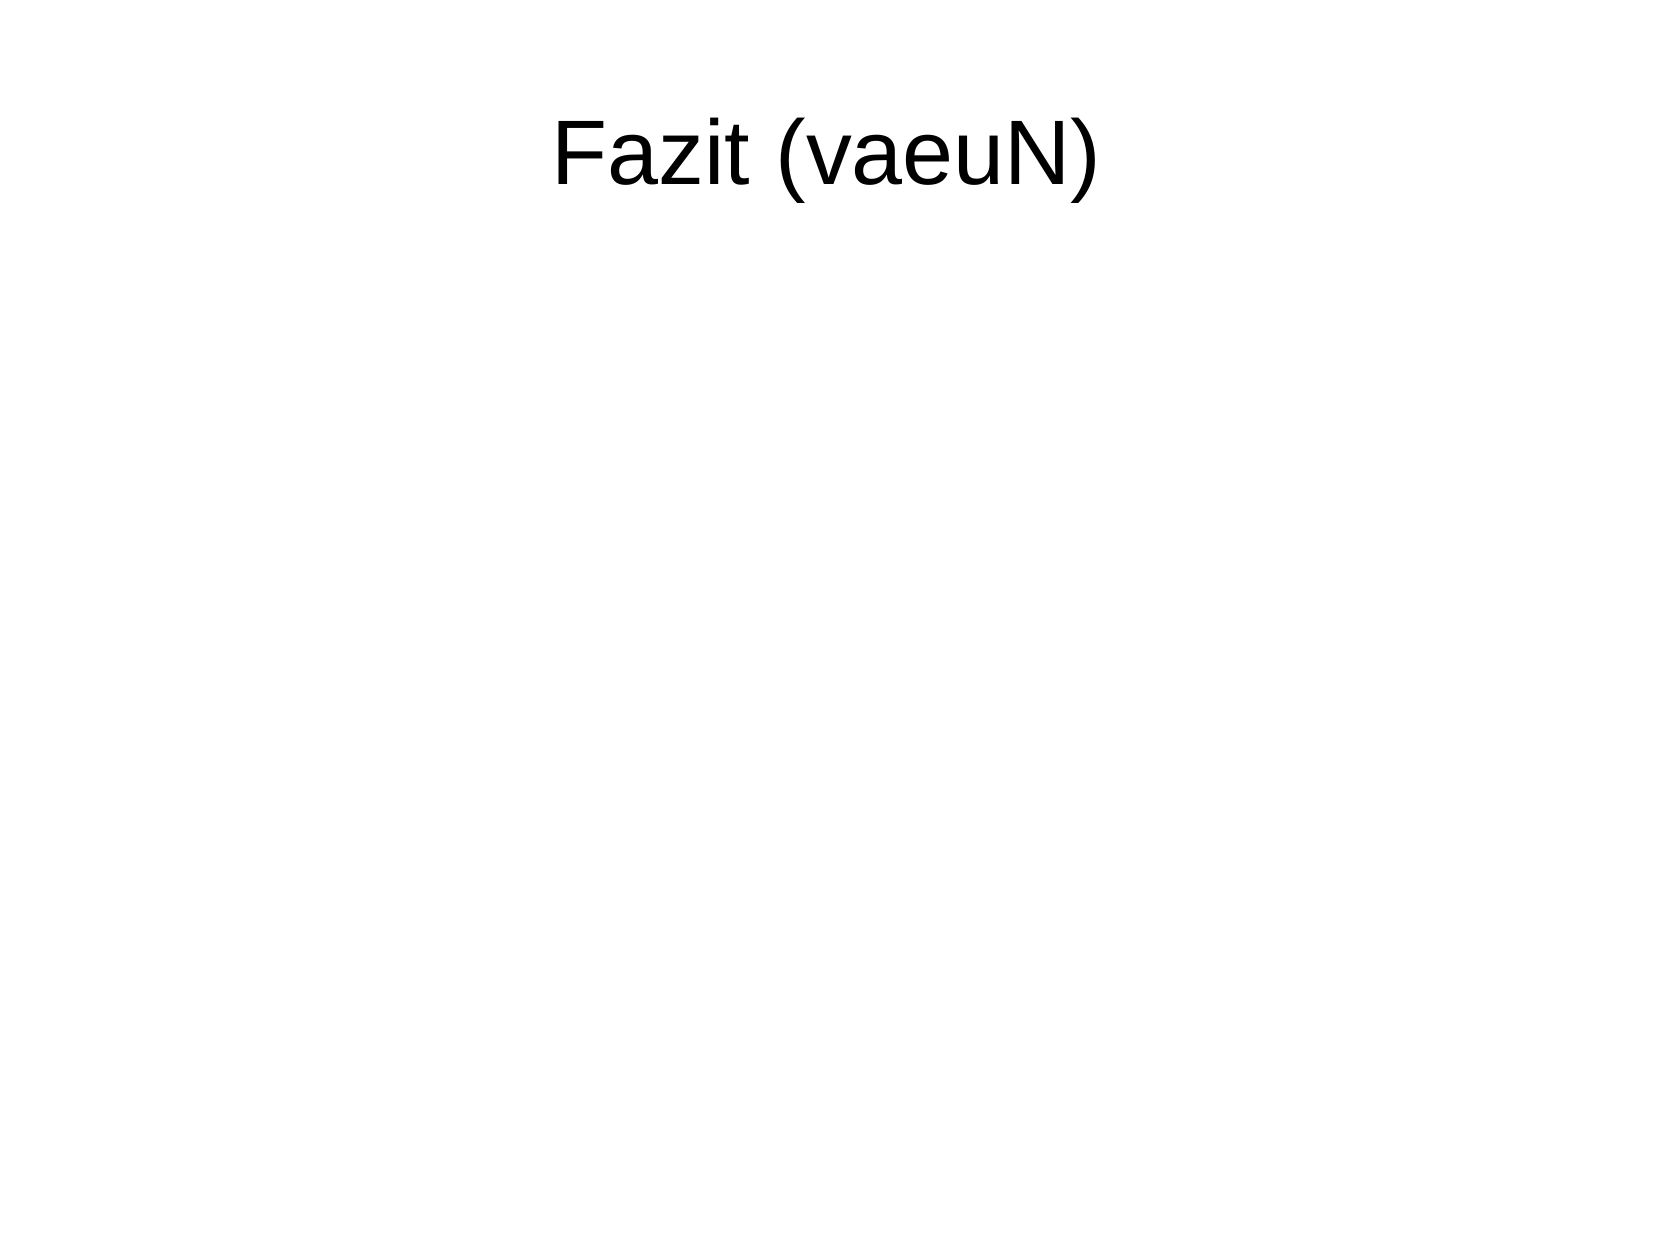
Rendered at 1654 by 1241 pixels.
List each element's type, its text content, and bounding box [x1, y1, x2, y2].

title Fazit (vaeuN) [82, 49, 1571, 257]
